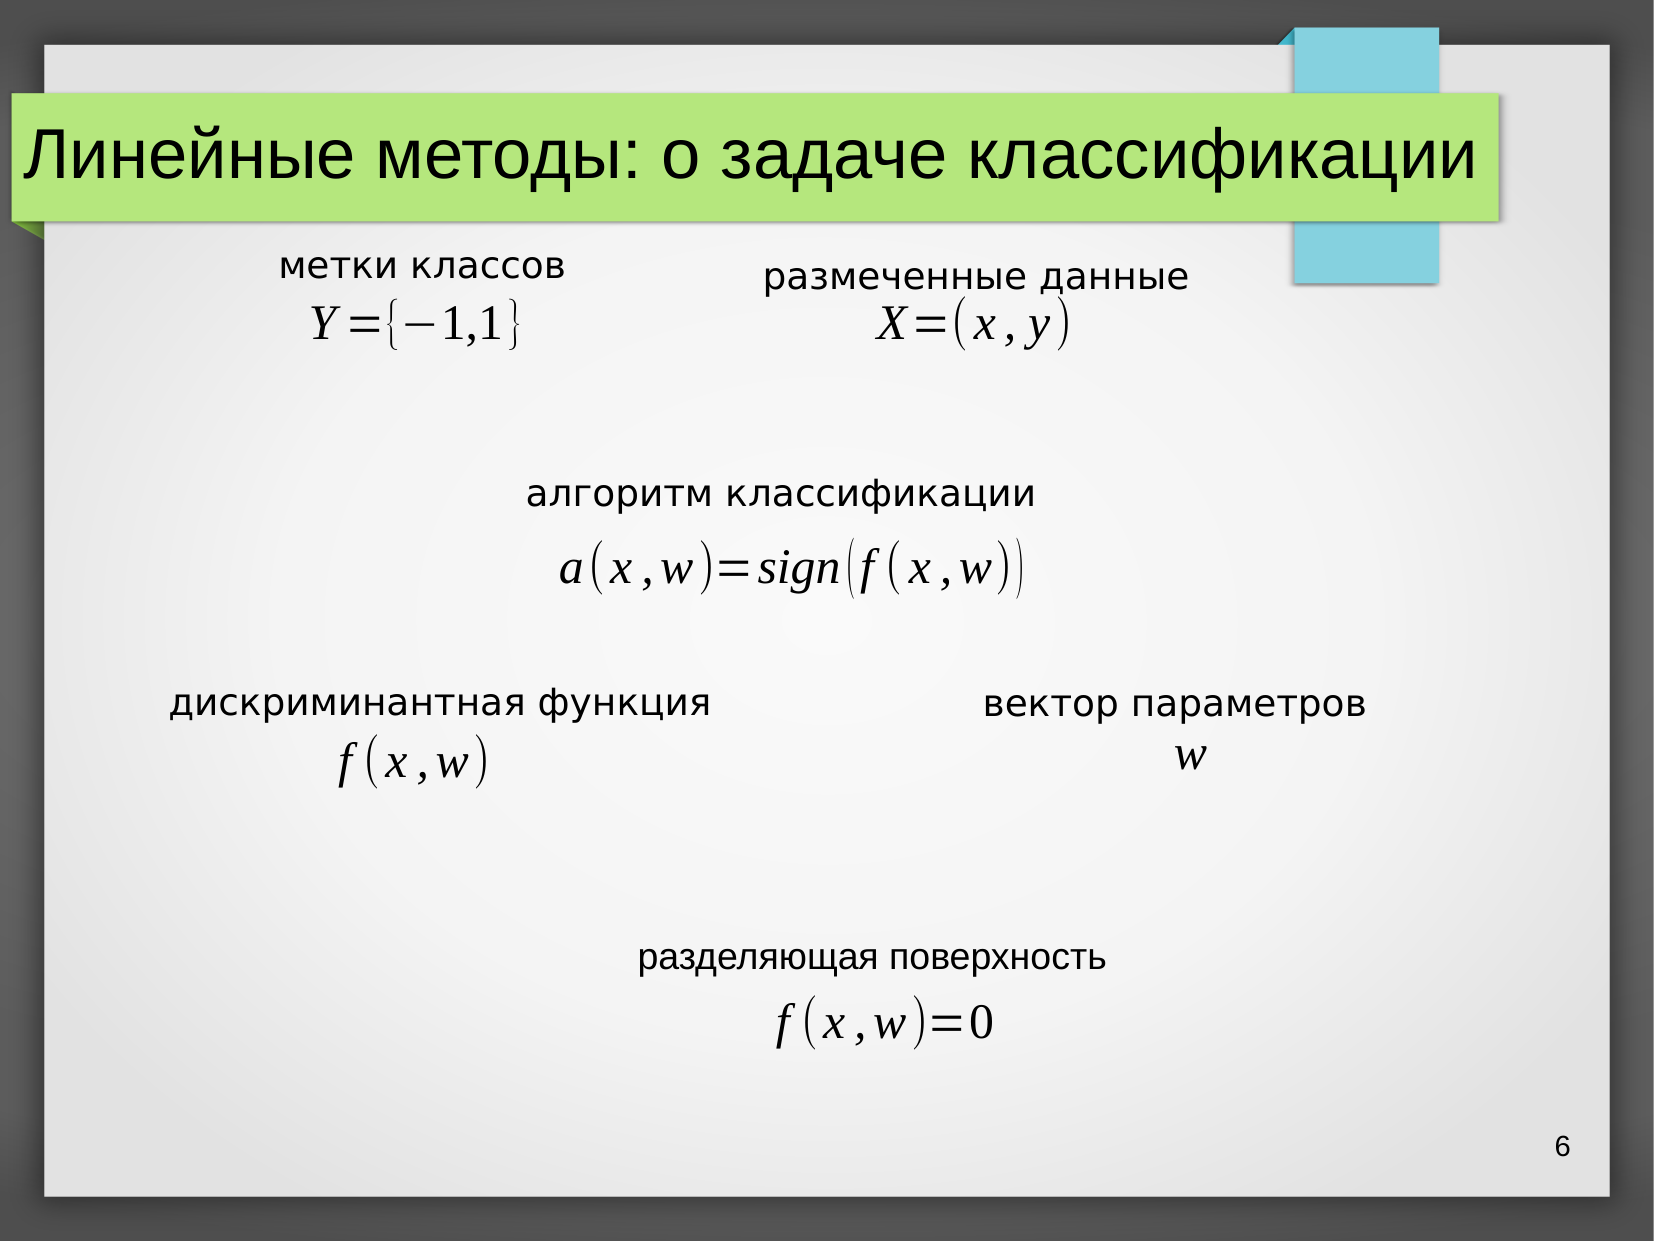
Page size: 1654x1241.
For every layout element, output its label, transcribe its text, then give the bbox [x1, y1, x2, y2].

picture [0, 0, 1654, 1241]
text_box размеченные данные [747, 247, 1205, 306]
title Линейные методы: о задаче классификации [23, 82, 1512, 225]
text_box алгоритм классификации [510, 464, 1052, 523]
chart [1167, 733, 1217, 780]
chart [330, 732, 497, 792]
chart [865, 306, 1078, 354]
text_box дискриминантная функция [153, 673, 727, 732]
text_box метки классов [263, 236, 581, 295]
chart [552, 535, 1031, 603]
subtitle разделяющая поверхность [637, 933, 1111, 981]
chart [767, 992, 1001, 1053]
chart [303, 295, 532, 353]
text_box вектор параметров [967, 673, 1382, 733]
